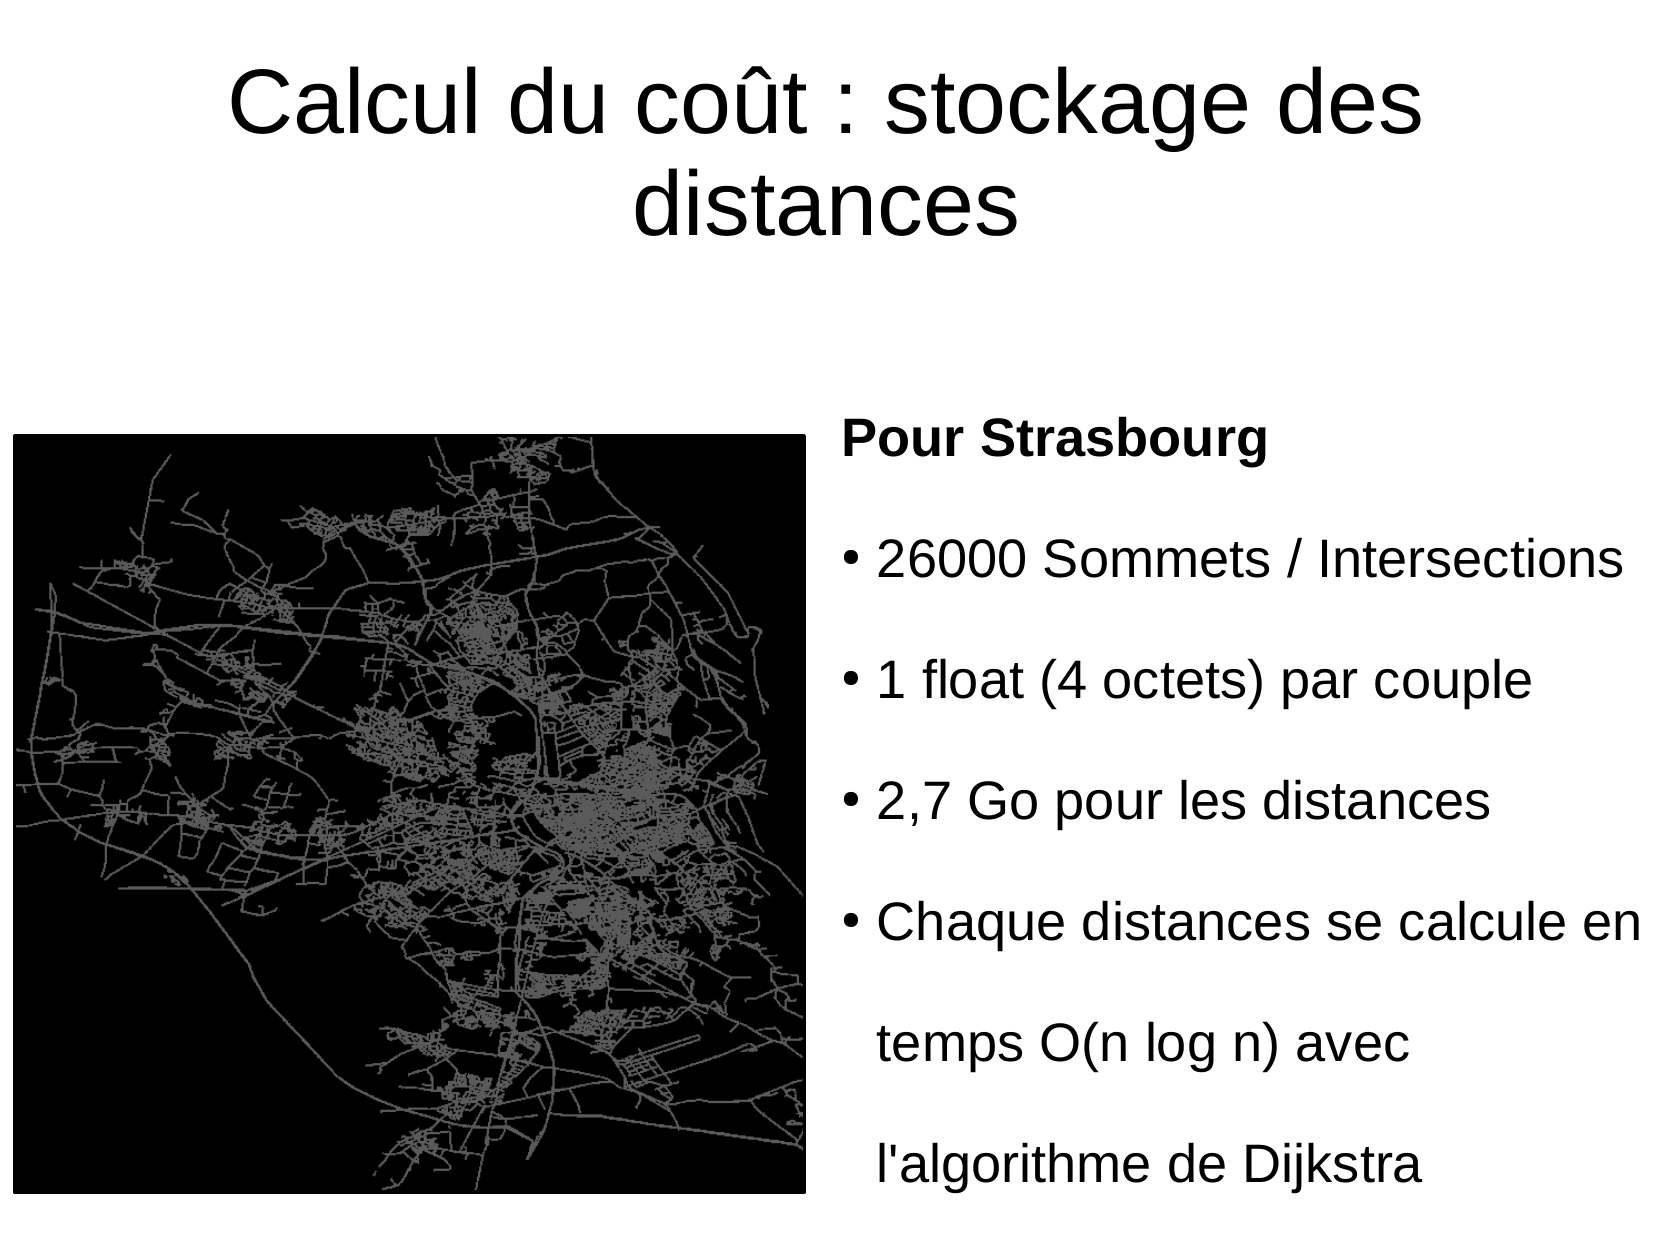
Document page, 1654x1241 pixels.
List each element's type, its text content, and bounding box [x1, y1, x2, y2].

title Calcul du coût : stockage des distances [82, 49, 1571, 257]
picture [15, 437, 804, 1191]
text_box Pour Strasbourg 26000 Sommets / Intersections 1 float (4 octets) par couple 2,7 Go pour les distances Chaque distances se calcule en temps O(n log n) avec l'algorithme de Dijkstra [826, 400, 1654, 1241]
